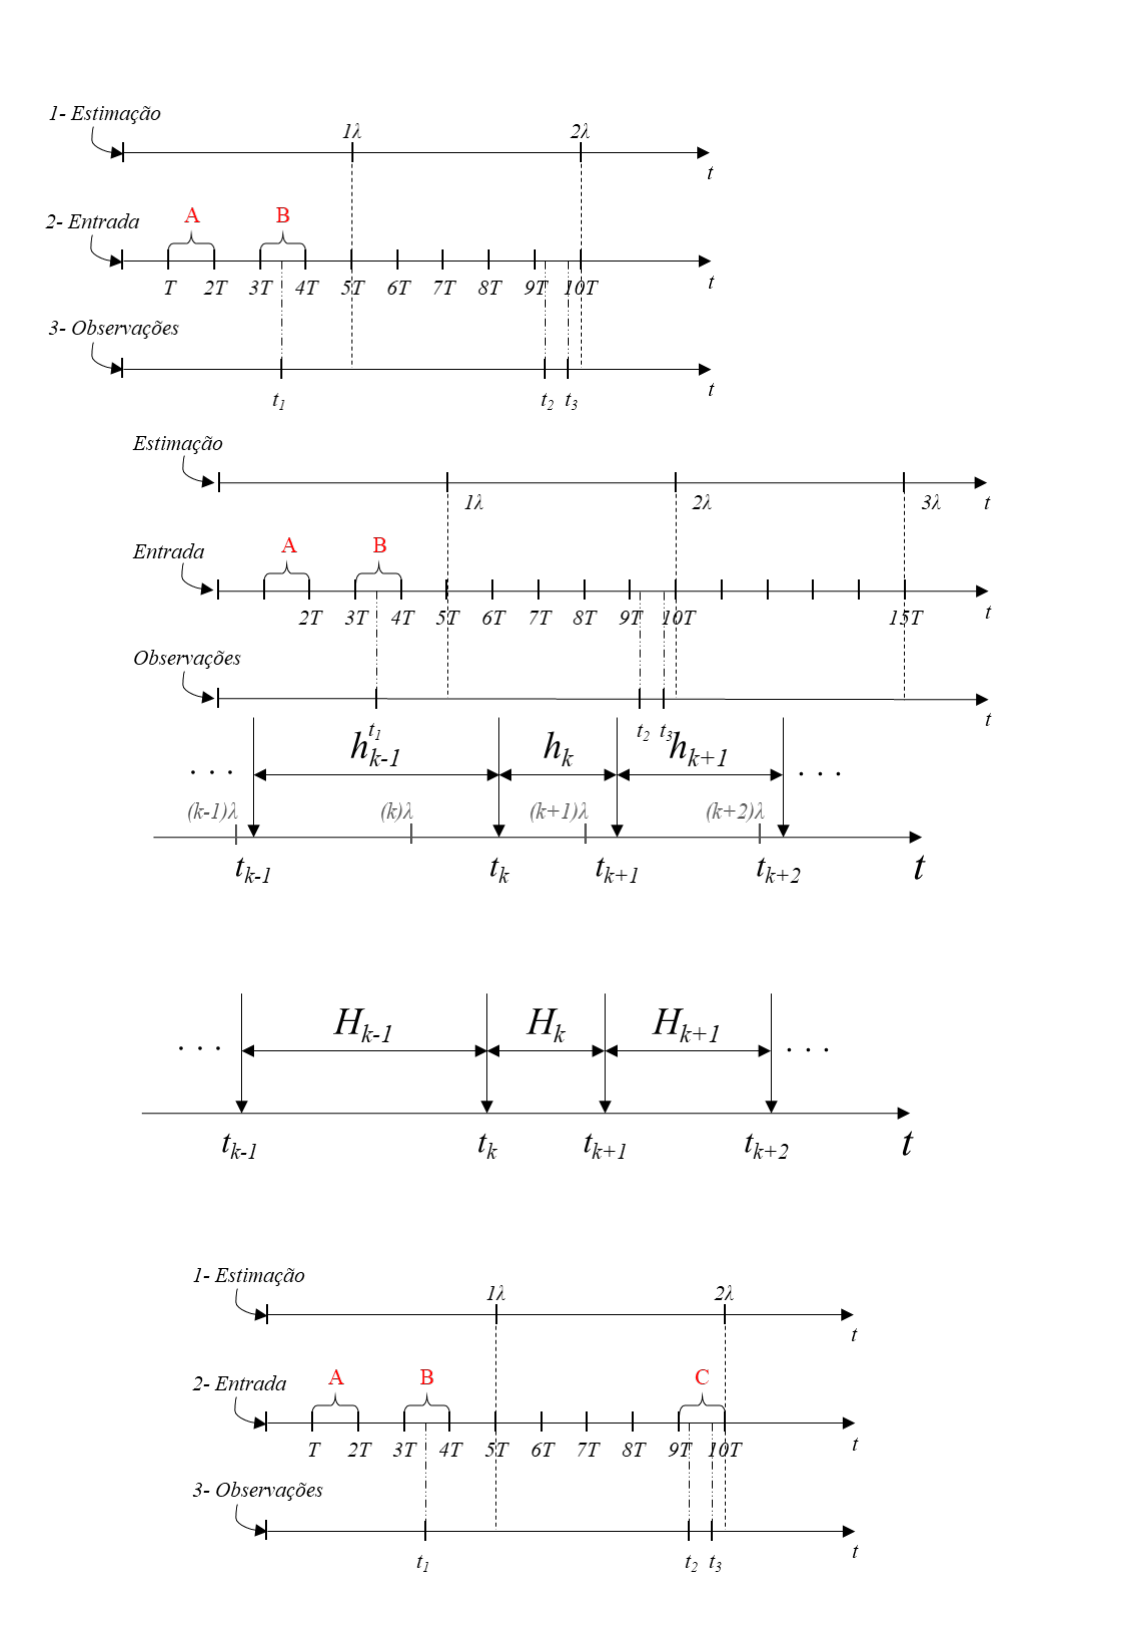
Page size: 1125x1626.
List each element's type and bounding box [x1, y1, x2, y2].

picture [42, 93, 995, 915]
picture [190, 1255, 866, 1586]
picture [141, 985, 915, 1191]
